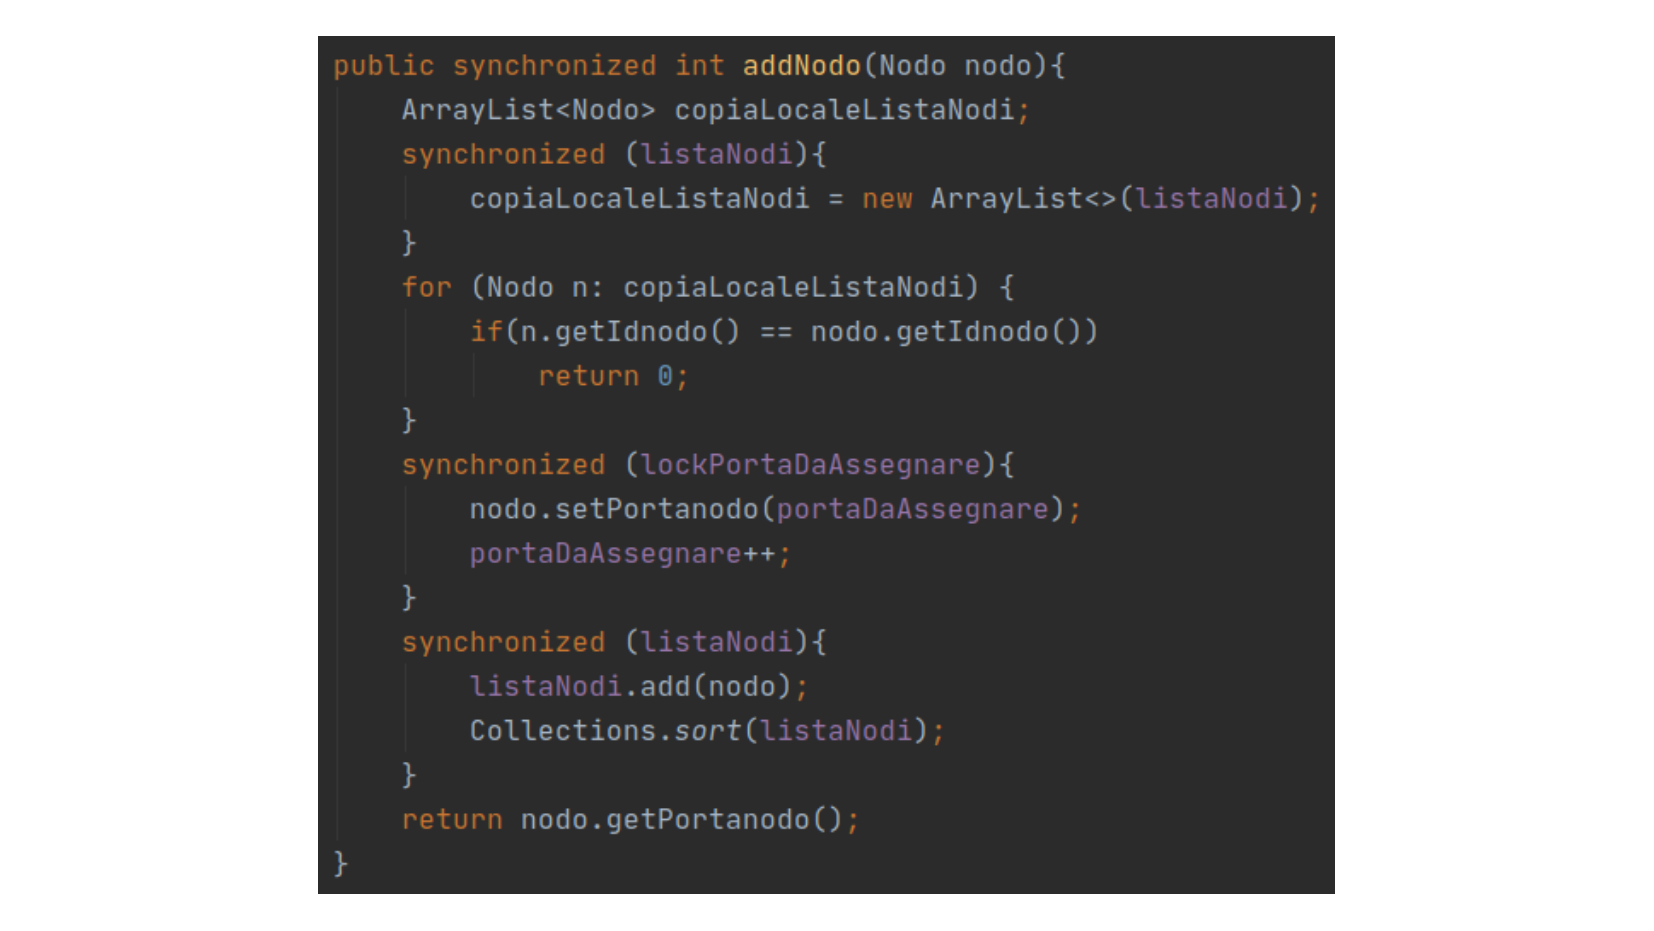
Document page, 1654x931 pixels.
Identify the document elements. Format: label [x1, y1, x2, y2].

picture [318, 36, 1335, 894]
